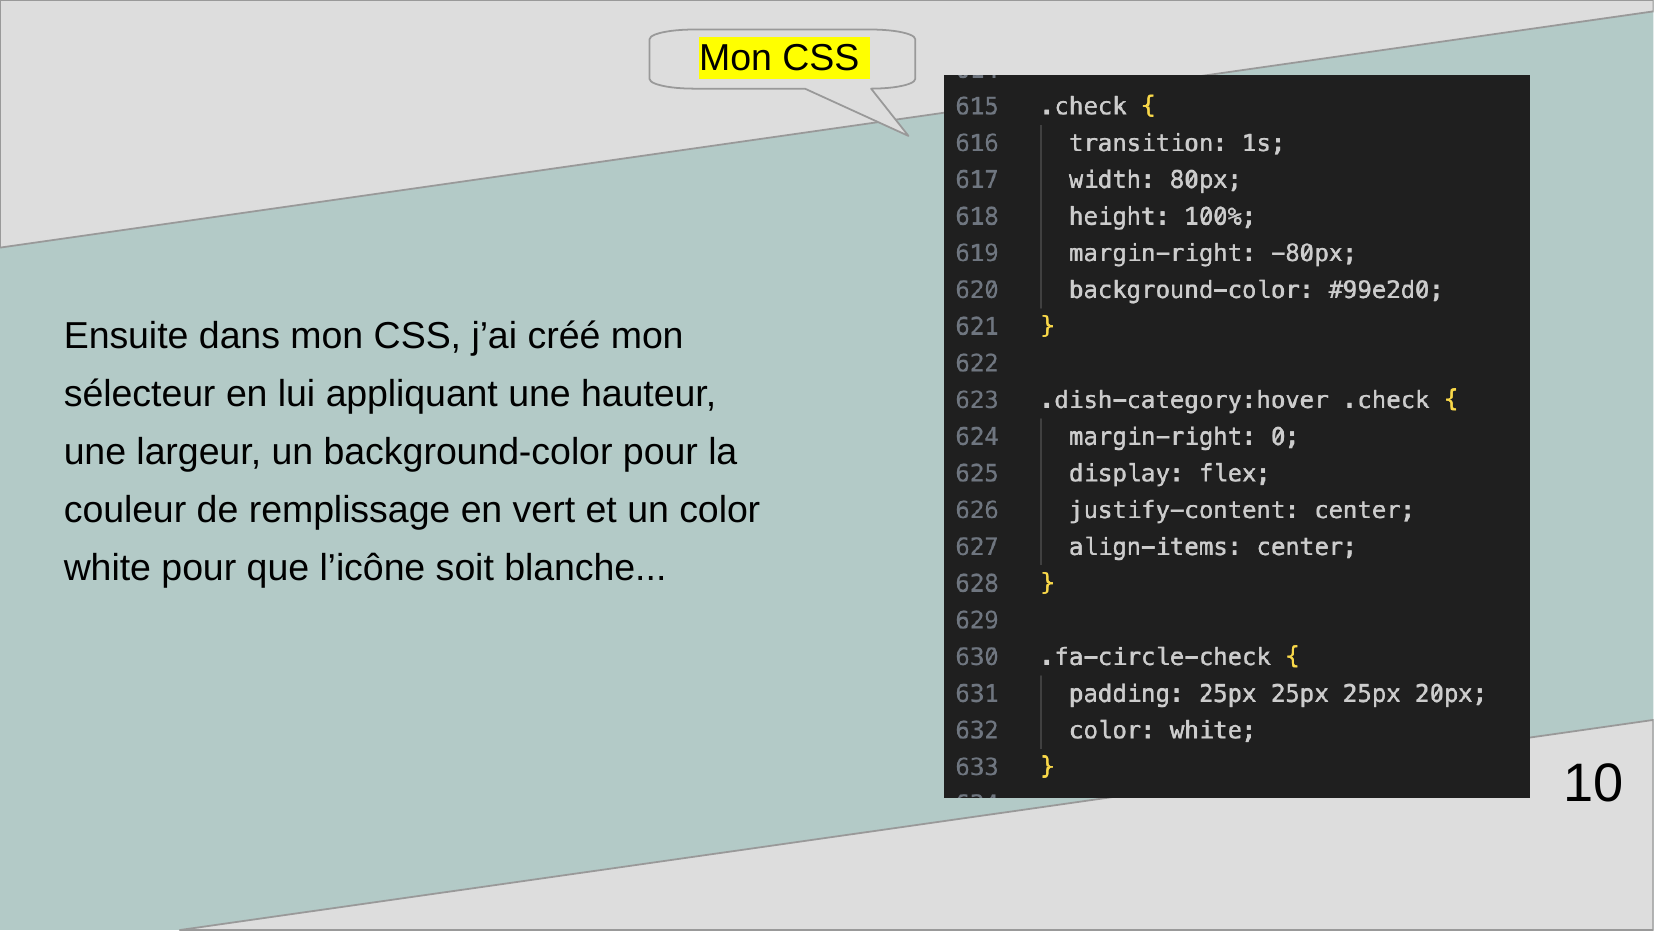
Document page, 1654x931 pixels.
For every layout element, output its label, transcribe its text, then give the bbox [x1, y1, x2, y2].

text_box [649, 30, 916, 136]
text_box Mon CSS [679, 29, 890, 87]
picture [944, 75, 1530, 798]
list Ensuite dans mon CSS, j’ai créé mon sélecteur en lui appliquant une hauteur, une largeur, un background-color pour la couleur de remplissage en vert et un color white pour que l’icône soit blanche... [0, 198, 1388, 591]
